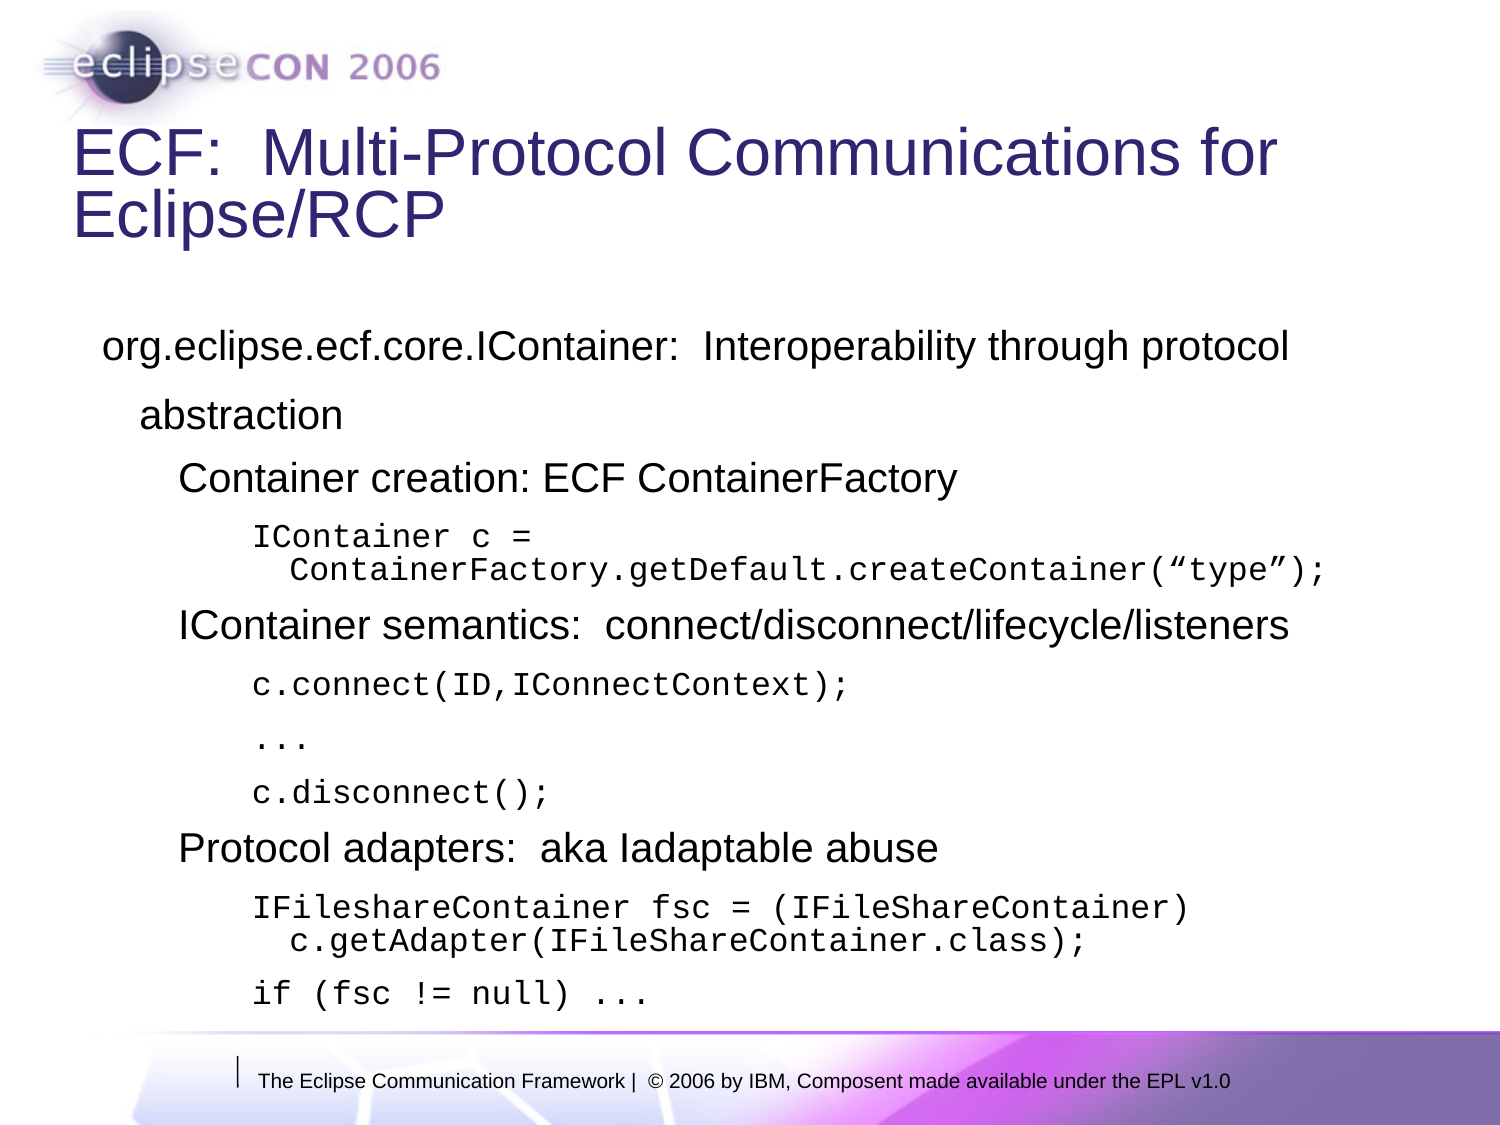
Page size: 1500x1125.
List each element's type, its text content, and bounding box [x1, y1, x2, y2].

list org.eclipse.ecf.core.IContainer: Interoperability through protocol abstraction Container creation: ECF ContainerFactory IContainer c = ContainerFactory.getDefault.createContainer(“type”); IContainer semantics: connect/disconnect/lifecycle/listeners c.connect(ID,IConnectContext); ... c.disconnect(); Protocol adapters: aka Iadaptable abuse IFileshareContainer fsc = (IFileShareContainer) c.getAdapter(IFileShareContainer.class); if (fsc != null) ... [101, 299, 1420, 1049]
picture [31, 10, 1040, 126]
title ECF: Multi-Protocol Communications for Eclipse/RCP [72, 118, 1425, 257]
picture [0, 1031, 1500, 1125]
